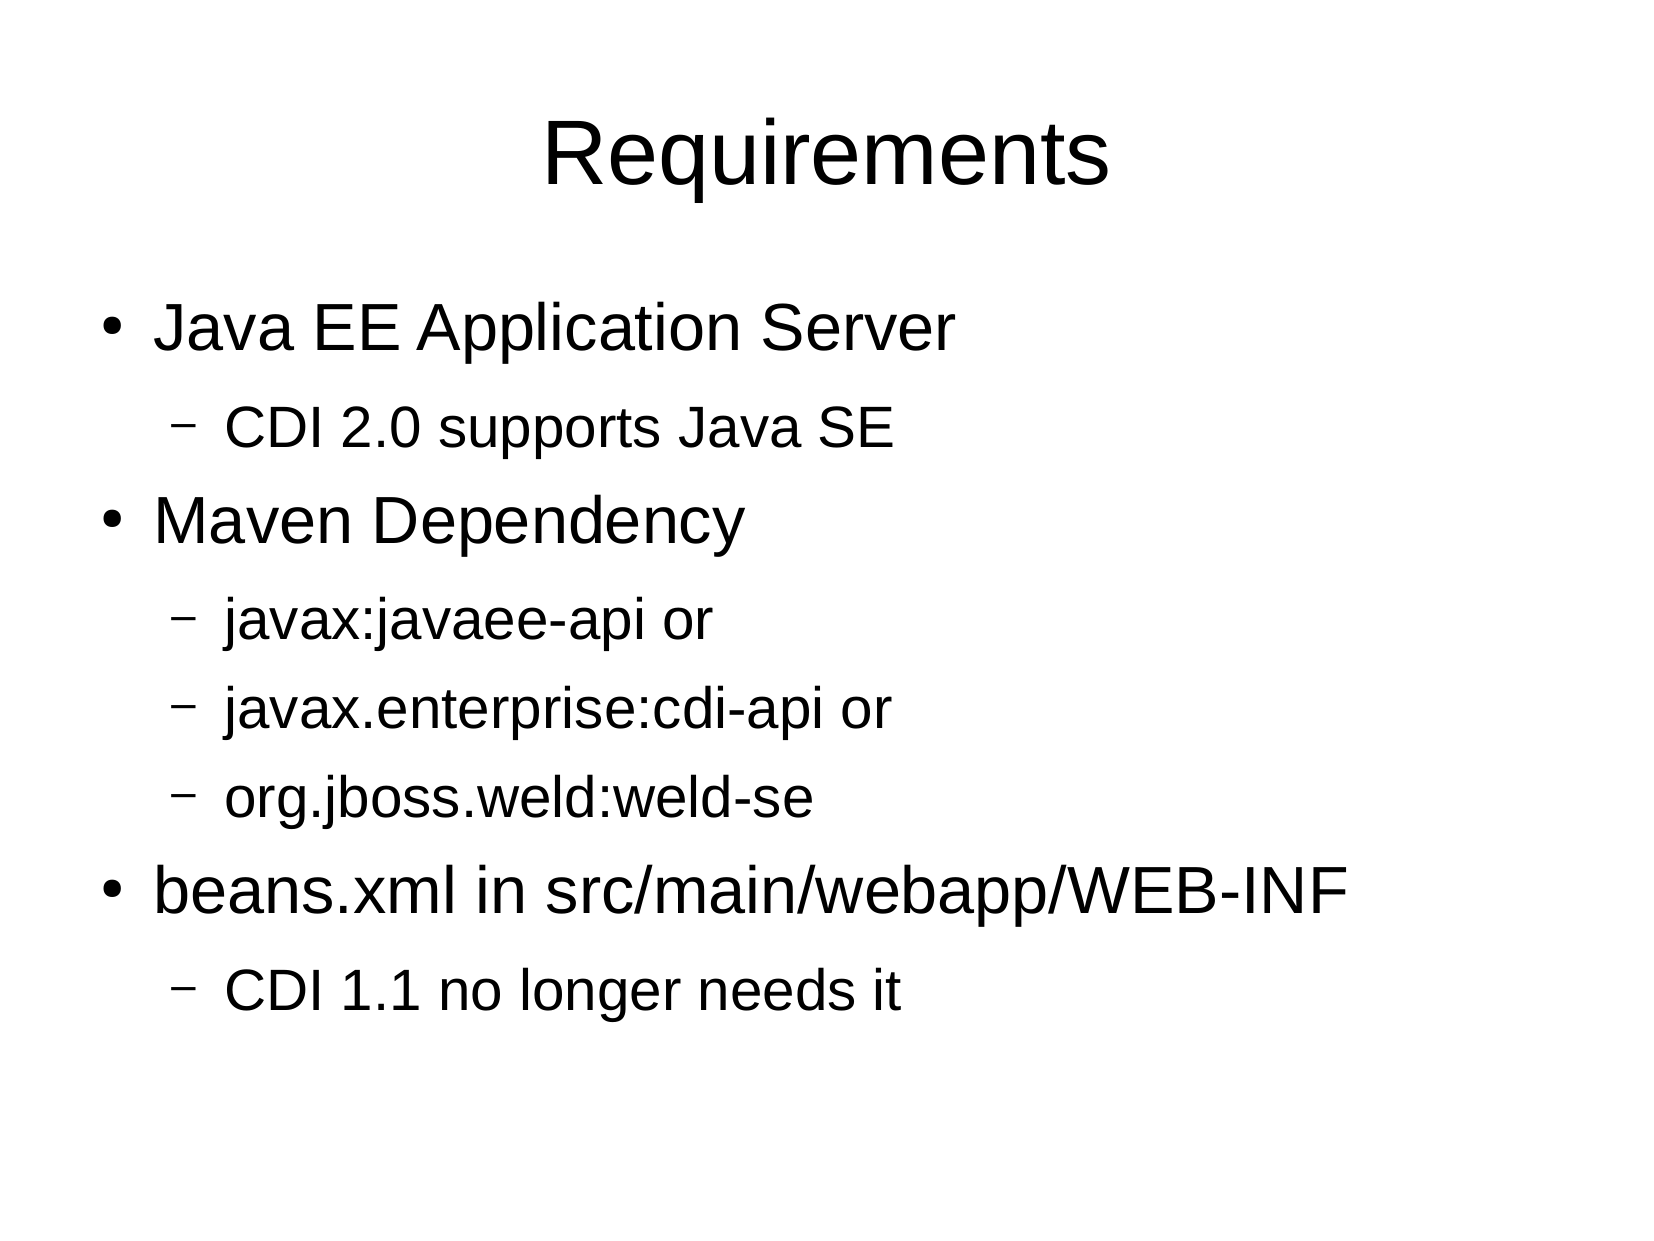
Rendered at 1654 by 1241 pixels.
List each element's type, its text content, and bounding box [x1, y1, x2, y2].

title Requirements [82, 49, 1571, 257]
list Java EE Application Server CDI 2.0 supports Java SE Maven Dependency javax:javaee-api or javax.enterprise:cdi-api or org.jboss.weld:weld-se beans.xml in src/main/webapp/WEB-INF CDI 1.1 no longer needs it [82, 290, 1571, 1109]
